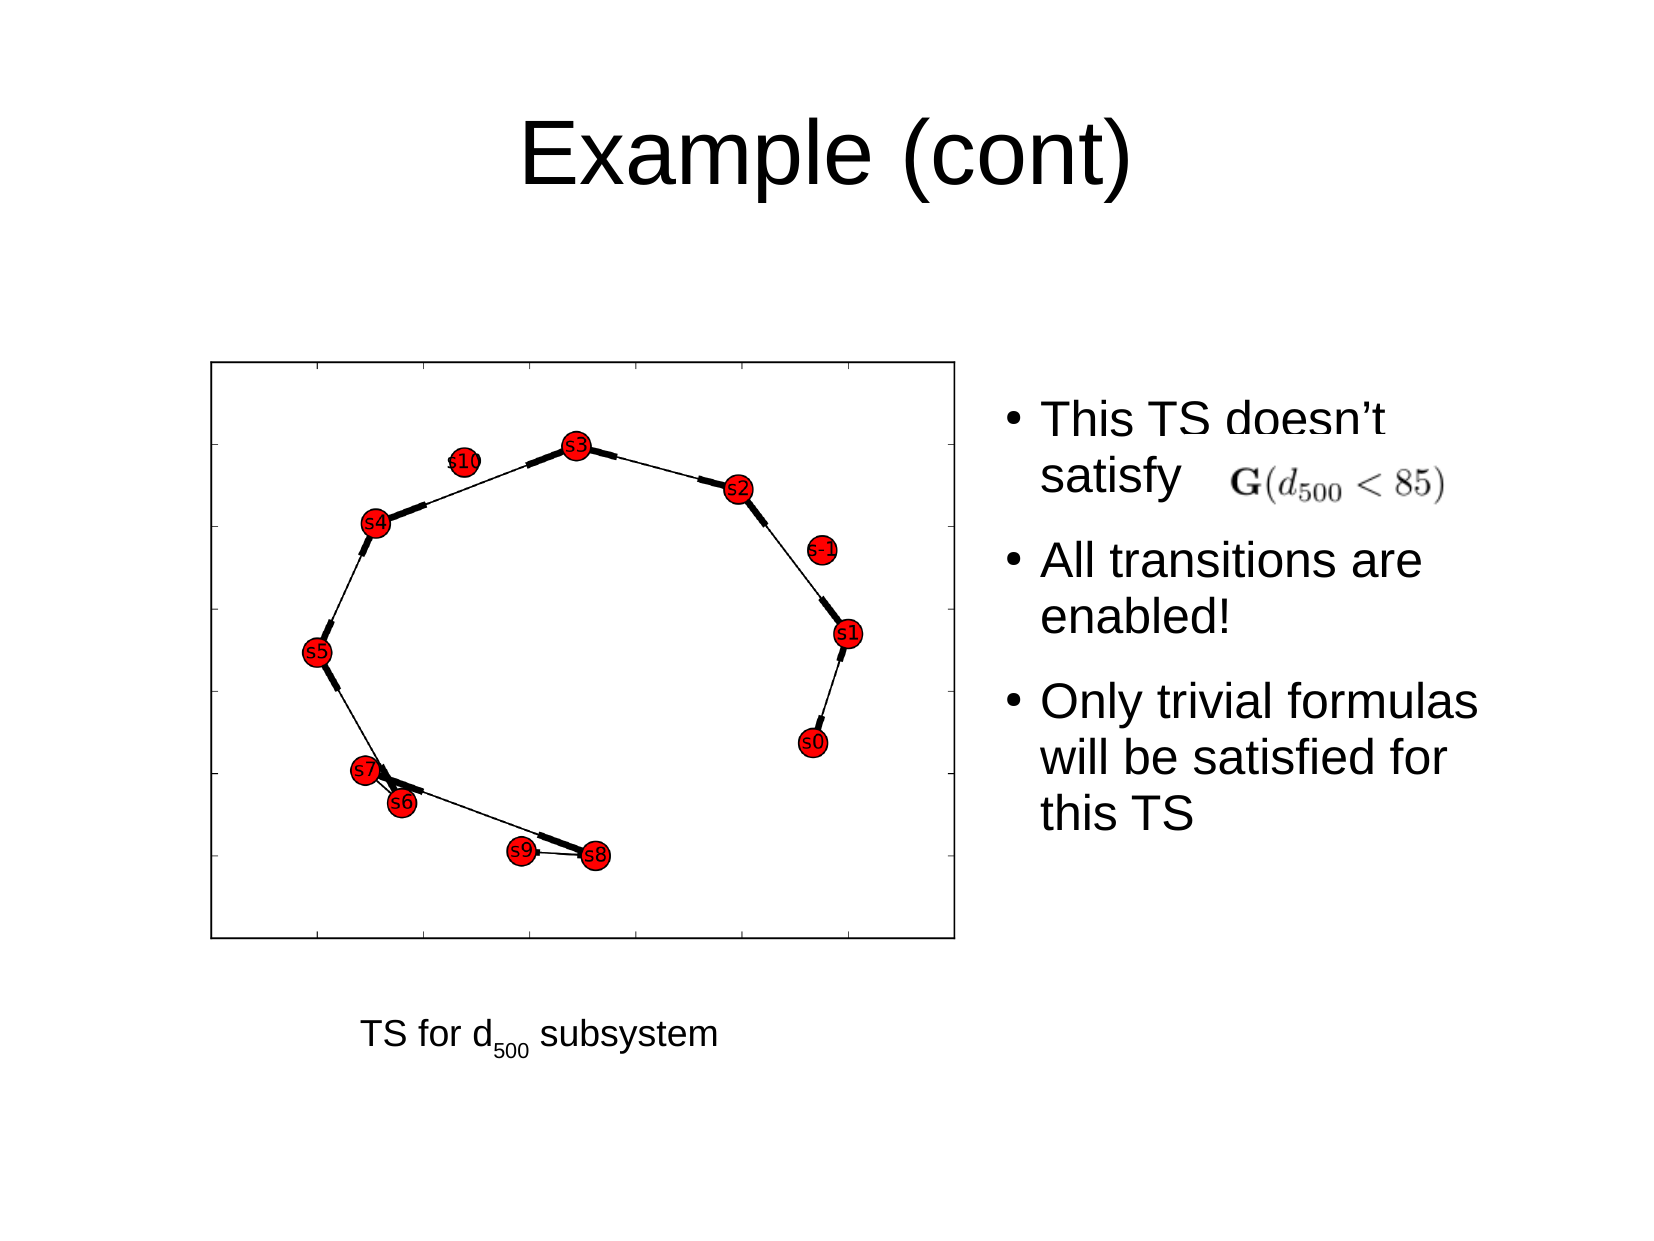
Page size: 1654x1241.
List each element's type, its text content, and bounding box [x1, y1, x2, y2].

text_box This TS doesn’t satisfy All transitions are enabled! Only trivial formulas will be satisfied for this TS [990, 384, 1516, 849]
picture [1185, 434, 1461, 527]
title Example (cont) [82, 49, 1571, 257]
text_box TS for d500 subsystem [345, 1005, 796, 1071]
picture [209, 360, 960, 945]
